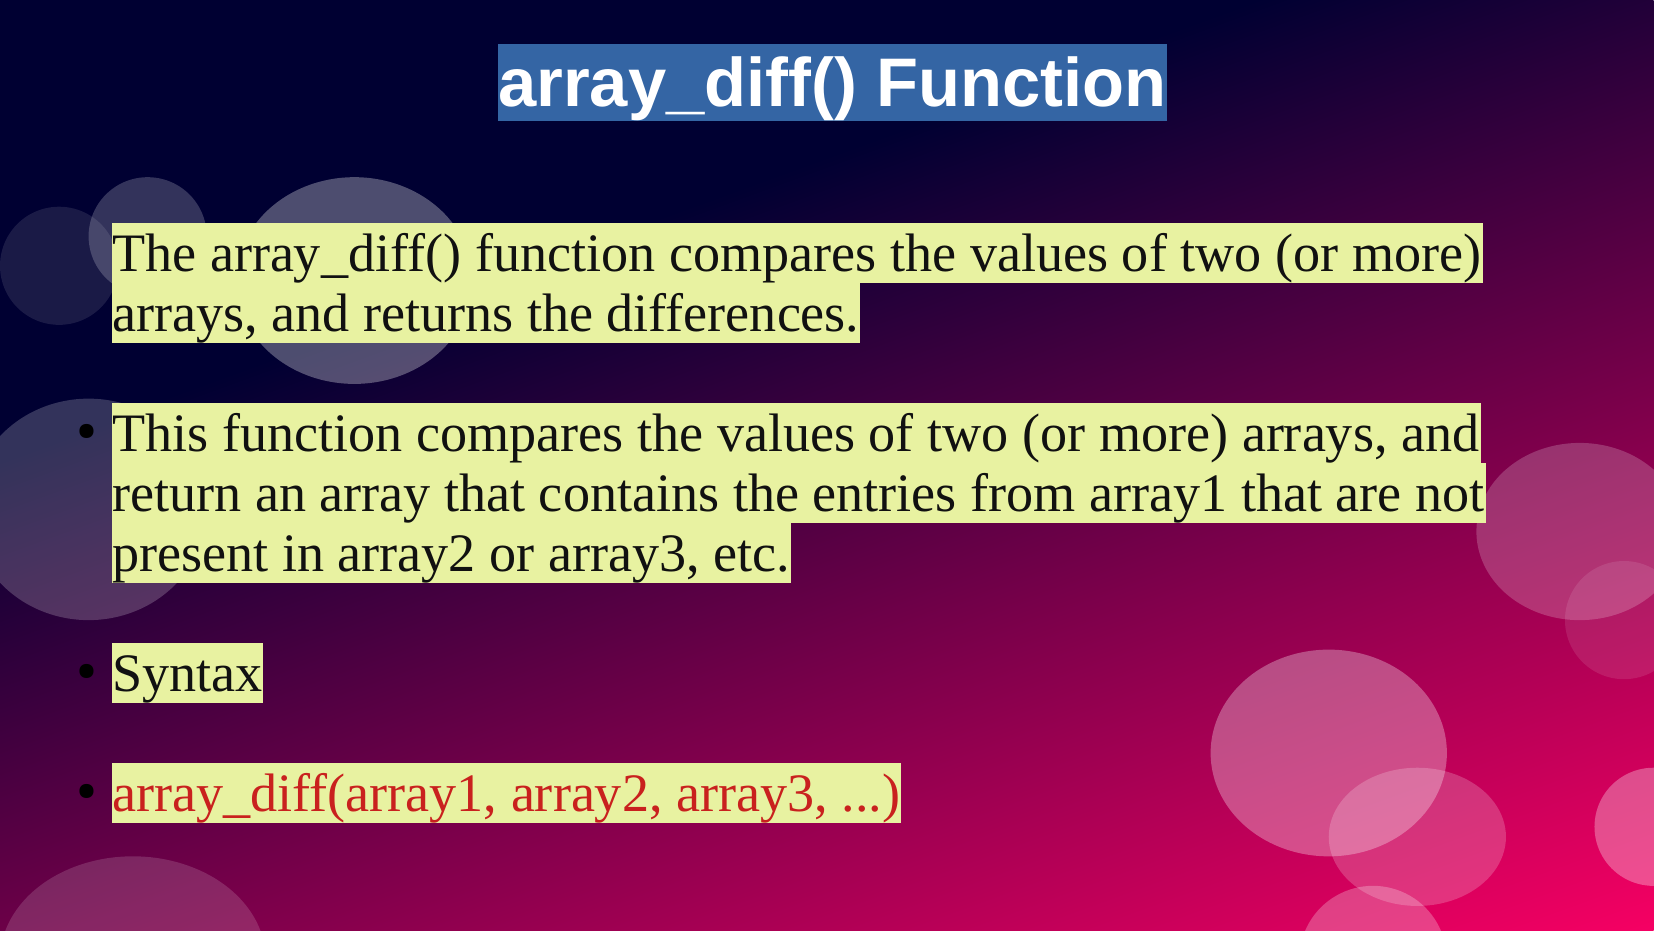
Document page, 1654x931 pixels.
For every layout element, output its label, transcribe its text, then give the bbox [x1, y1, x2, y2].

title array_diff() Function [88, 17, 1577, 148]
subtitle The array_diff() function compares the values of two (or more) arrays, and returns the differences. This function compares the values of two (or more) arrays, and return an array that contains the entries from array1 that are not present in array2 or array3, etc. Syntax array_diff(array1, array2, array3, ...) [76, 120, 1565, 931]
